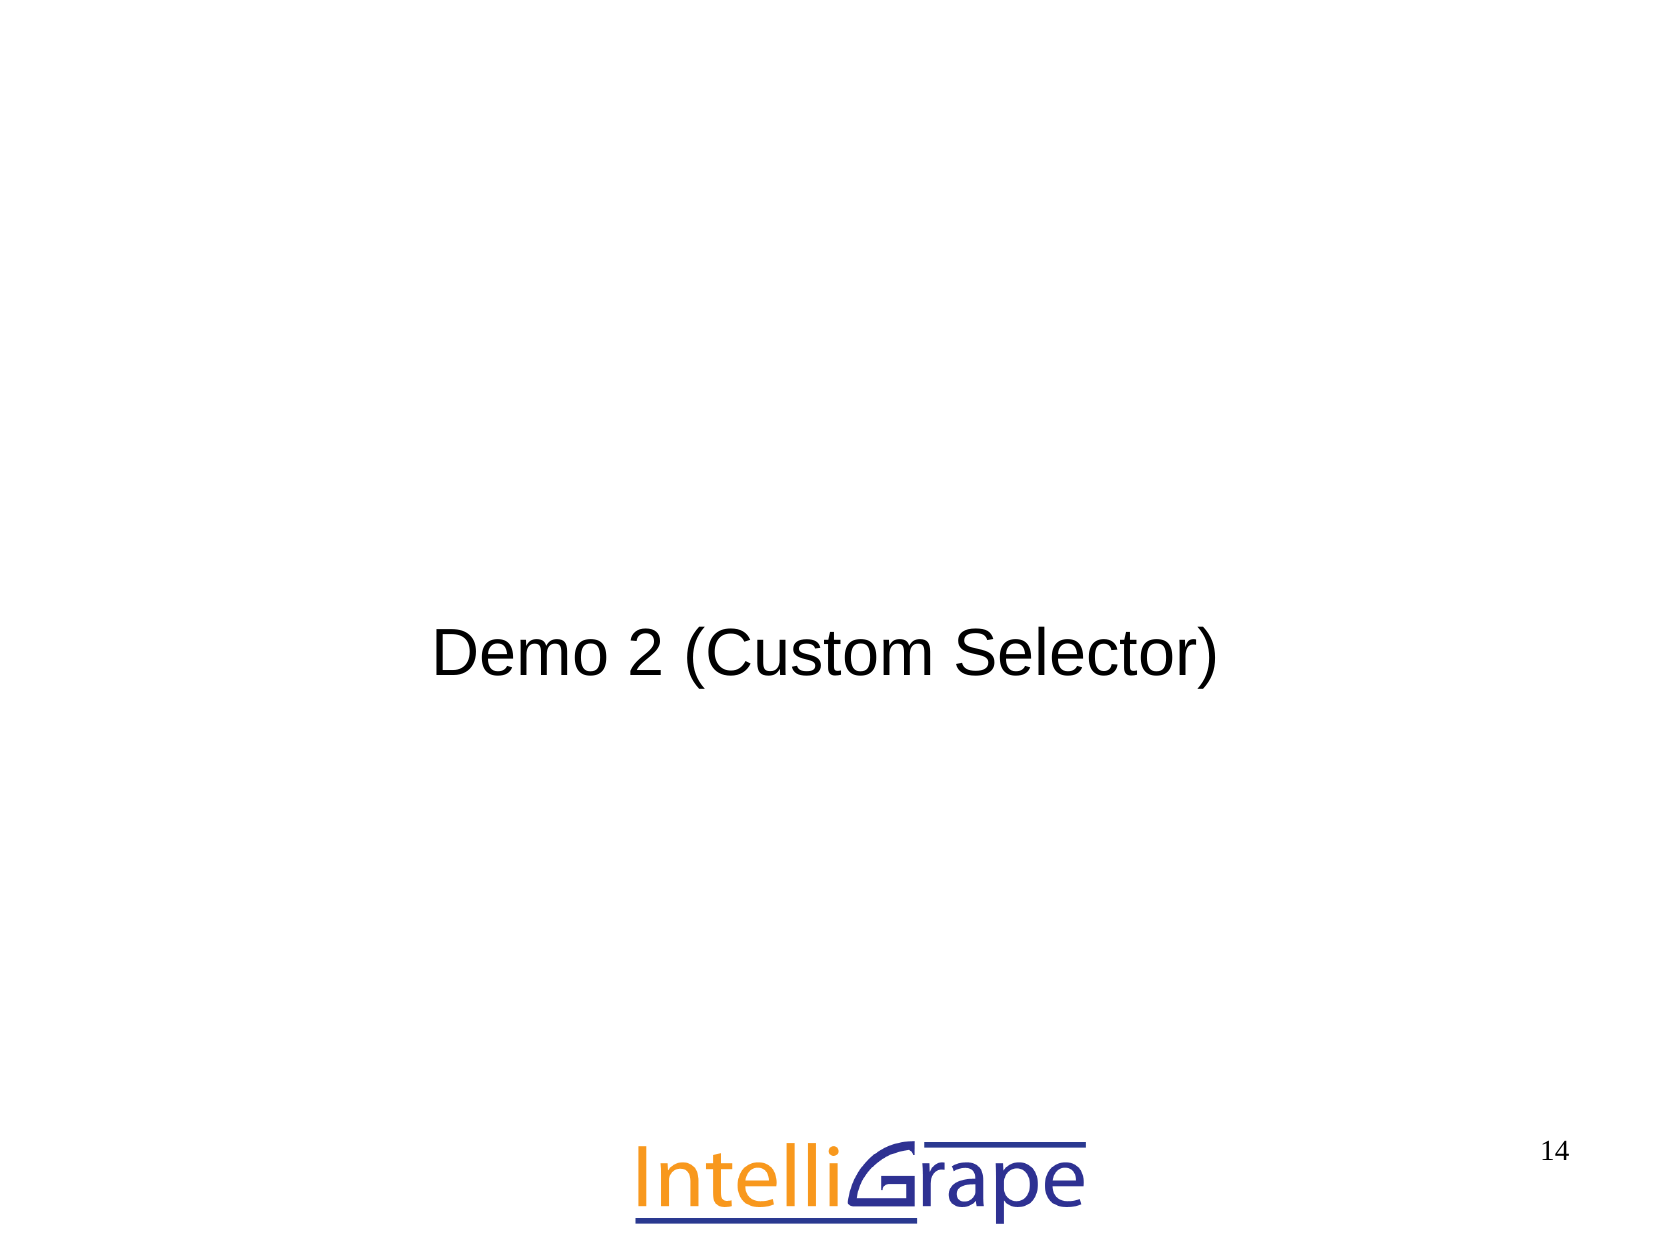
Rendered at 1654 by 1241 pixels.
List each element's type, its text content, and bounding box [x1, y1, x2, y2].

subtitle Demo 2 (Custom Selector) [82, 242, 1570, 1062]
picture [631, 1129, 1088, 1229]
